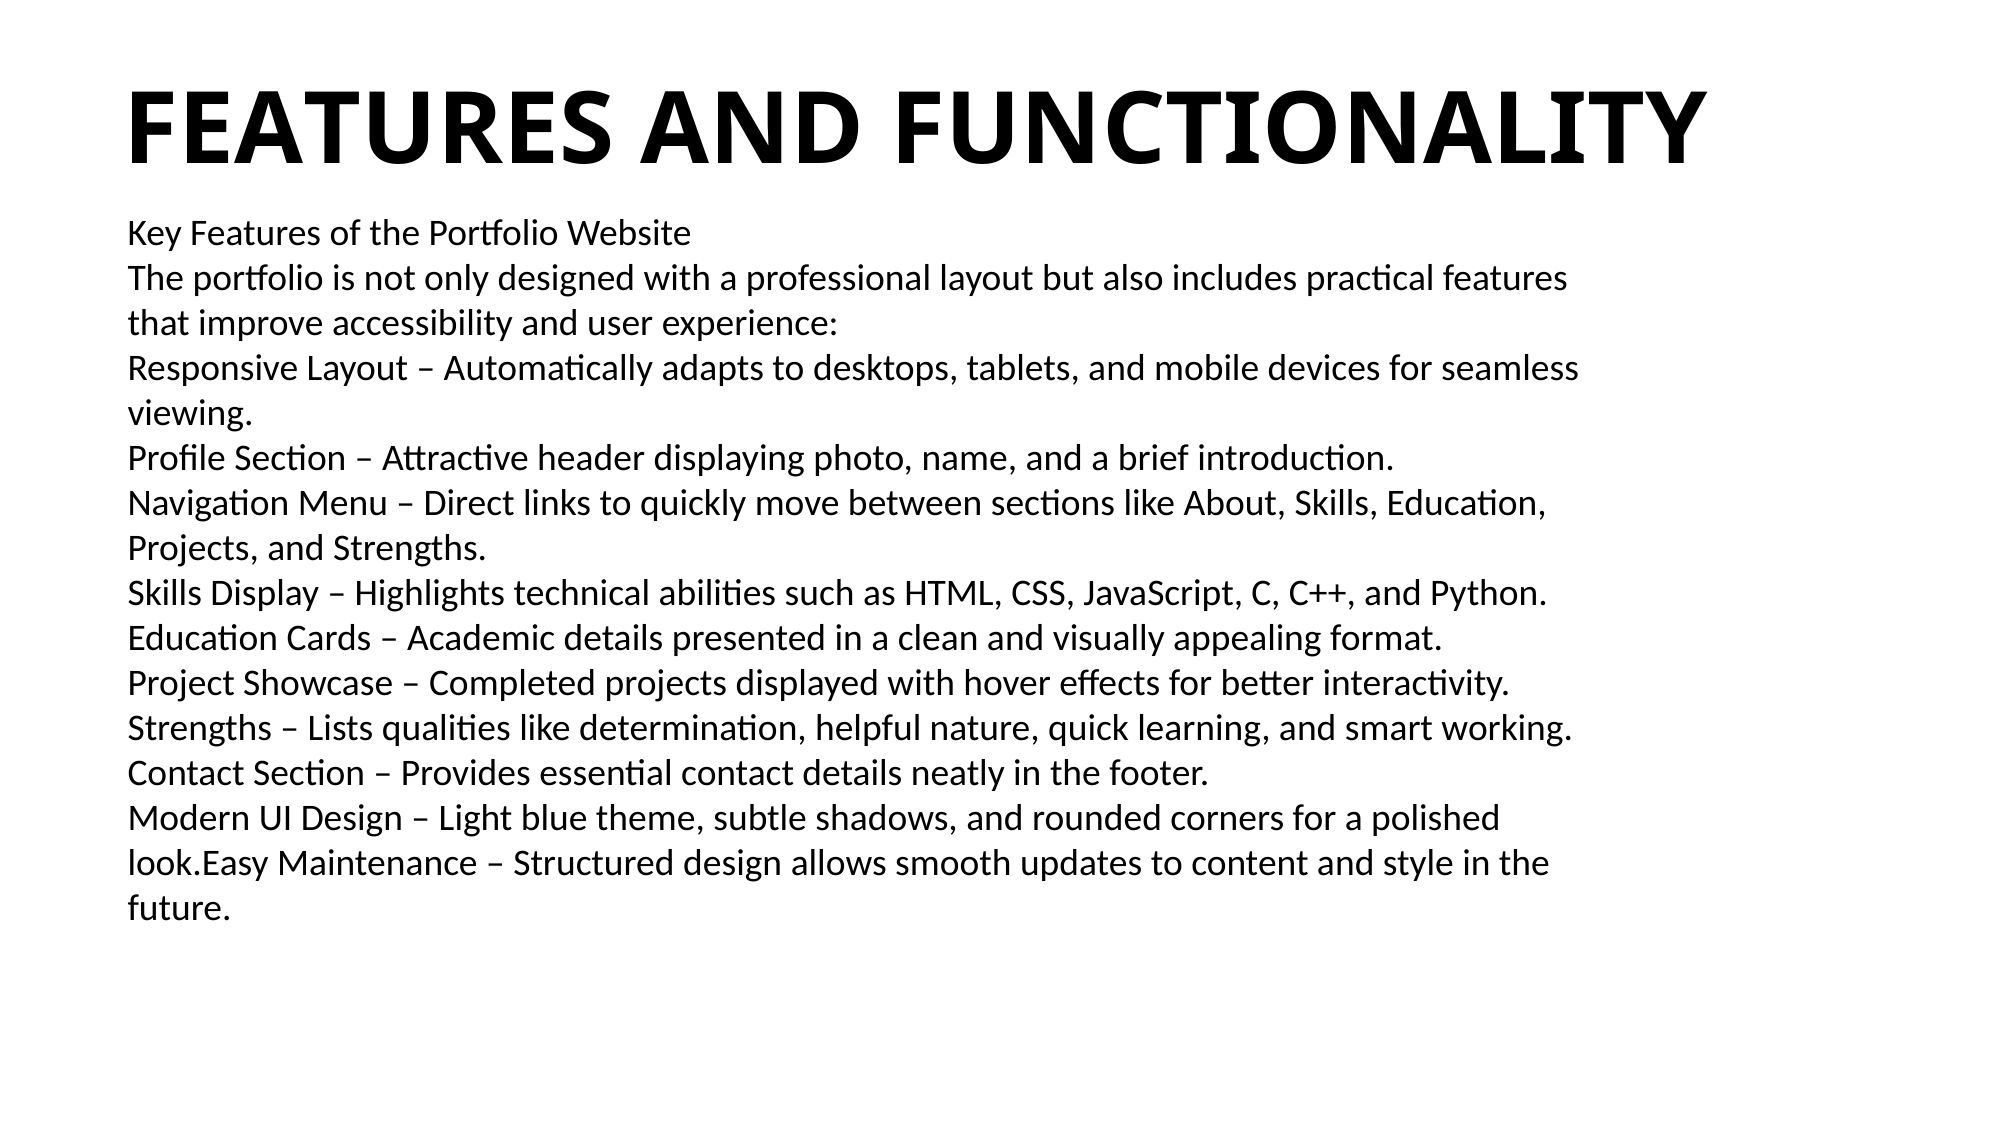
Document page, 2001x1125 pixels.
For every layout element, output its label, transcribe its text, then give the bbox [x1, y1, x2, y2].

text_box Key Features of the Portfolio Website The portfolio is not only designed with a professional layout but also includes practical features that improve accessibility and user experience: Responsive Layout – Automatically adapts to desktops, tablets, and mobile devices for seamless viewing. Profile Section – Attractive header displaying photo, name, and a brief introduction. Navigation Menu – Direct links to quickly move between sections like About, Skills, Education, Projects, and Strengths. Skills Display – Highlights technical abilities such as HTML, CSS, JavaScript, C, C++, and Python. Education Cards – Academic details presented in a clean and visually appealing format. Project Showcase – Completed projects displayed with hover effects for better interactivity. Strengths – Lists qualities like determination, helpful nature, quick learning, and smart working. Contact Section – Provides essential contact details neatly in the footer. Modern UI Design – Light blue theme, subtle shadows, and rounded corners for a polished look.Easy Maintenance – Structured design allows smooth updates to content and style in the future. [112, 200, 1600, 943]
title FEATURES AND FUNCTIONALITY [123, 63, 1877, 188]
